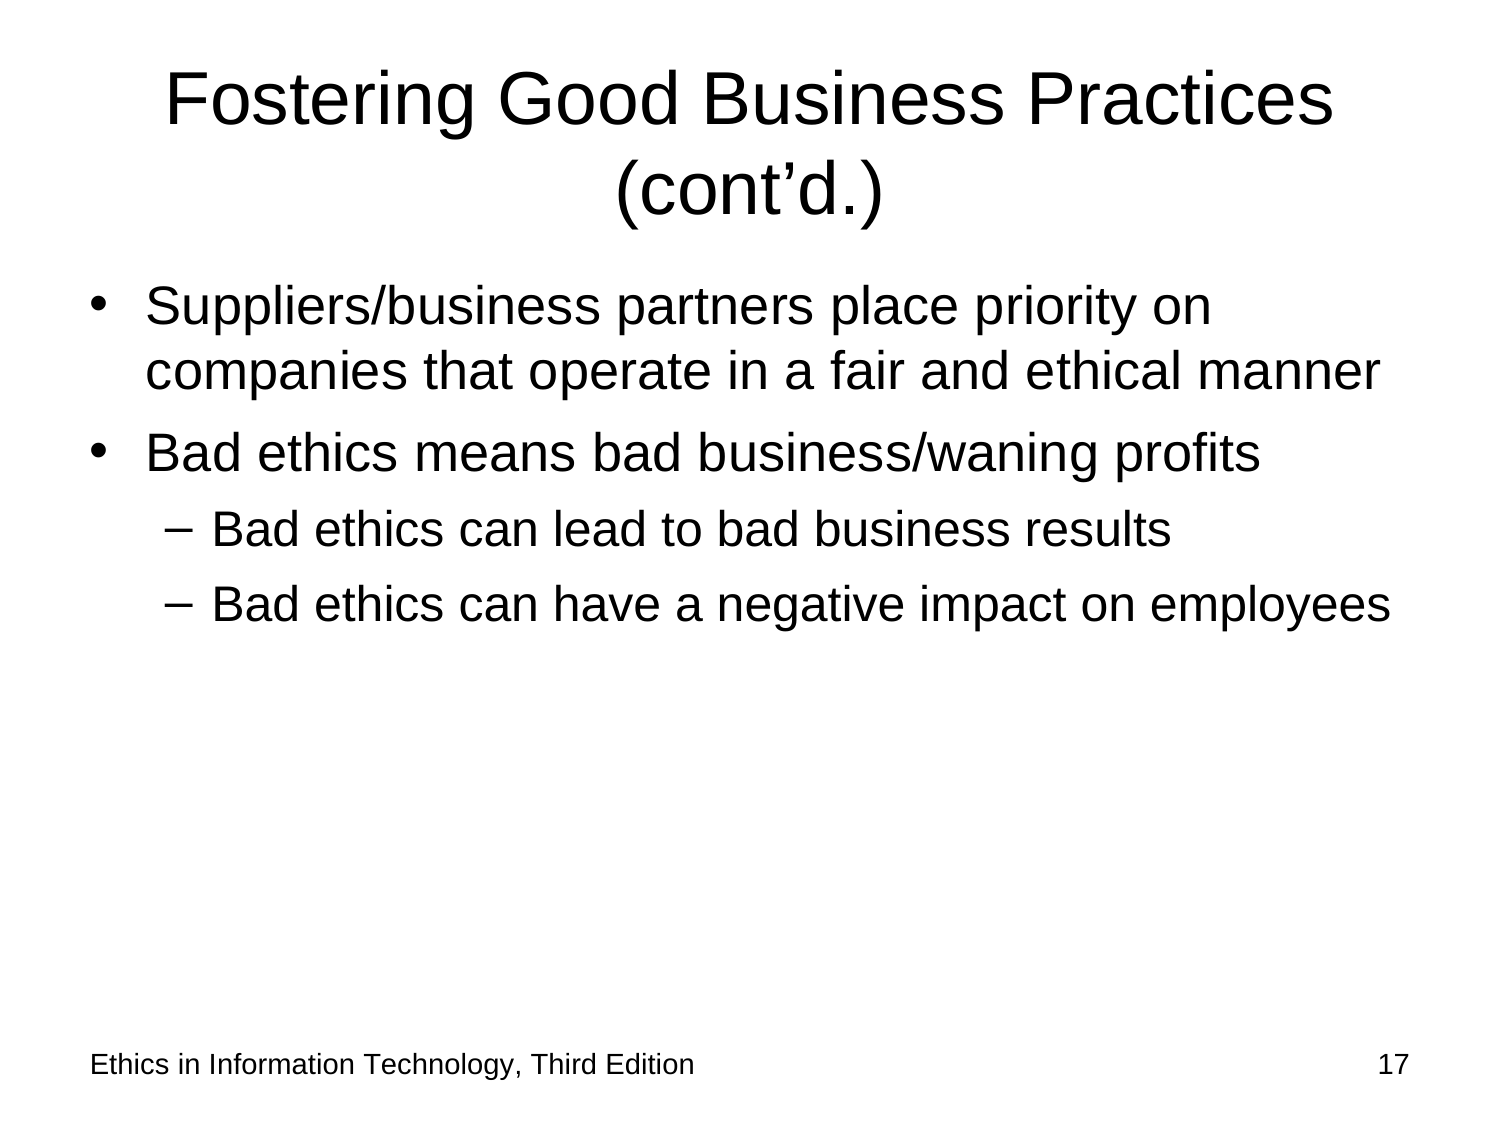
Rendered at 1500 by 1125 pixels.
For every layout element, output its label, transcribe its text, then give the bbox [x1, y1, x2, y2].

text_box Ethics in Information Technology, Third Edition [74, 1037, 1074, 1103]
title Fostering Good Business Practices (cont’d.) [75, 41, 1426, 239]
list Suppliers/business partners place priority on companies that operate in a fair and ethical manner Bad ethics means bad business/waning profits Bad ethics can lead to bad business results Bad ethics can have a negative impact on employees [75, 262, 1426, 740]
text_box <number> [1074, 1037, 1425, 1103]
